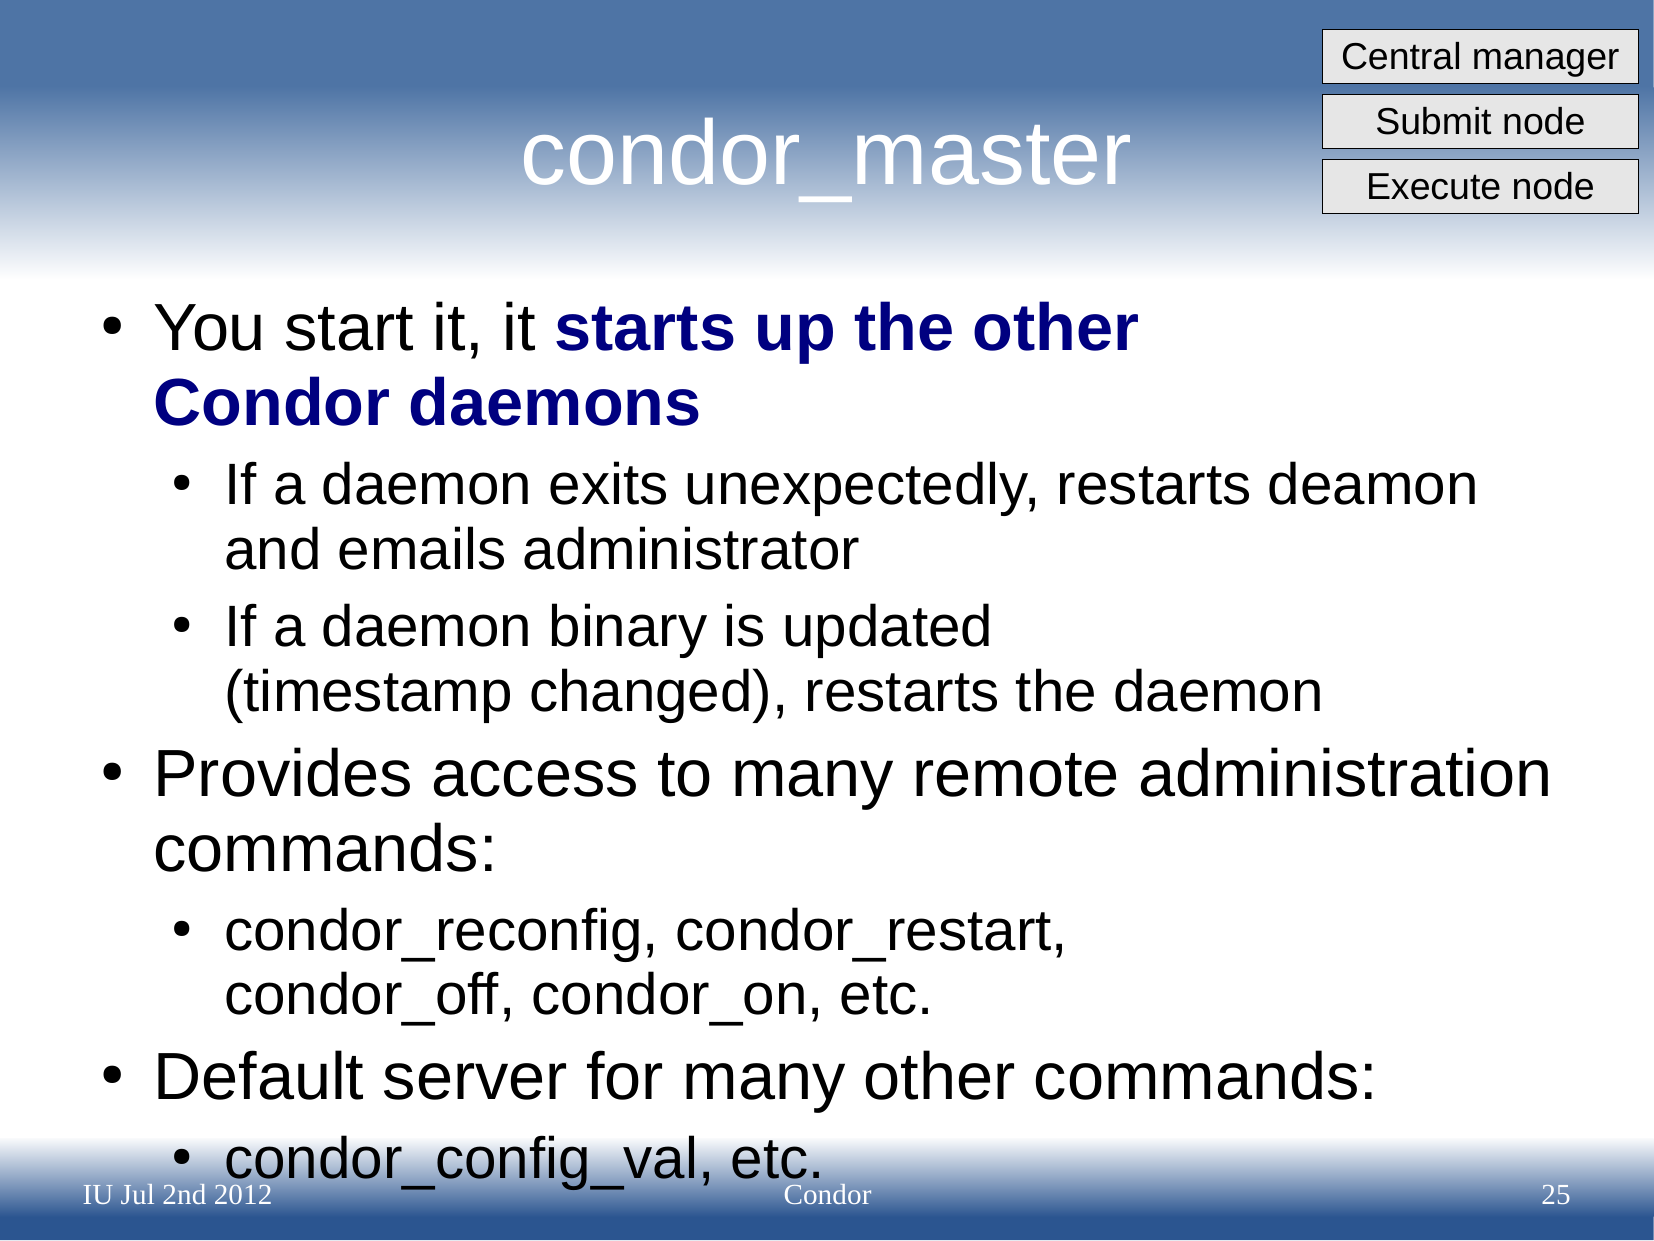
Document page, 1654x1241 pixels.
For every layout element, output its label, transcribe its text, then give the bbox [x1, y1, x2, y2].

text_box Submit node [1322, 94, 1639, 149]
text_box Central manager [1322, 29, 1639, 84]
text_box Execute node [1322, 159, 1639, 214]
title condor_master [82, 56, 1571, 250]
list You start it, it starts up the other Condor daemons If a daemon exits unexpectedly, restarts deamon and emails administrator If a daemon binary is updated (timestamp changed), restarts the daemon Provides access to many remote administration commands: condor_reconfig, condor_restart, condor_off, condor_on, etc. Default server for many other commands: condor_config_val, etc. [82, 290, 1571, 1109]
